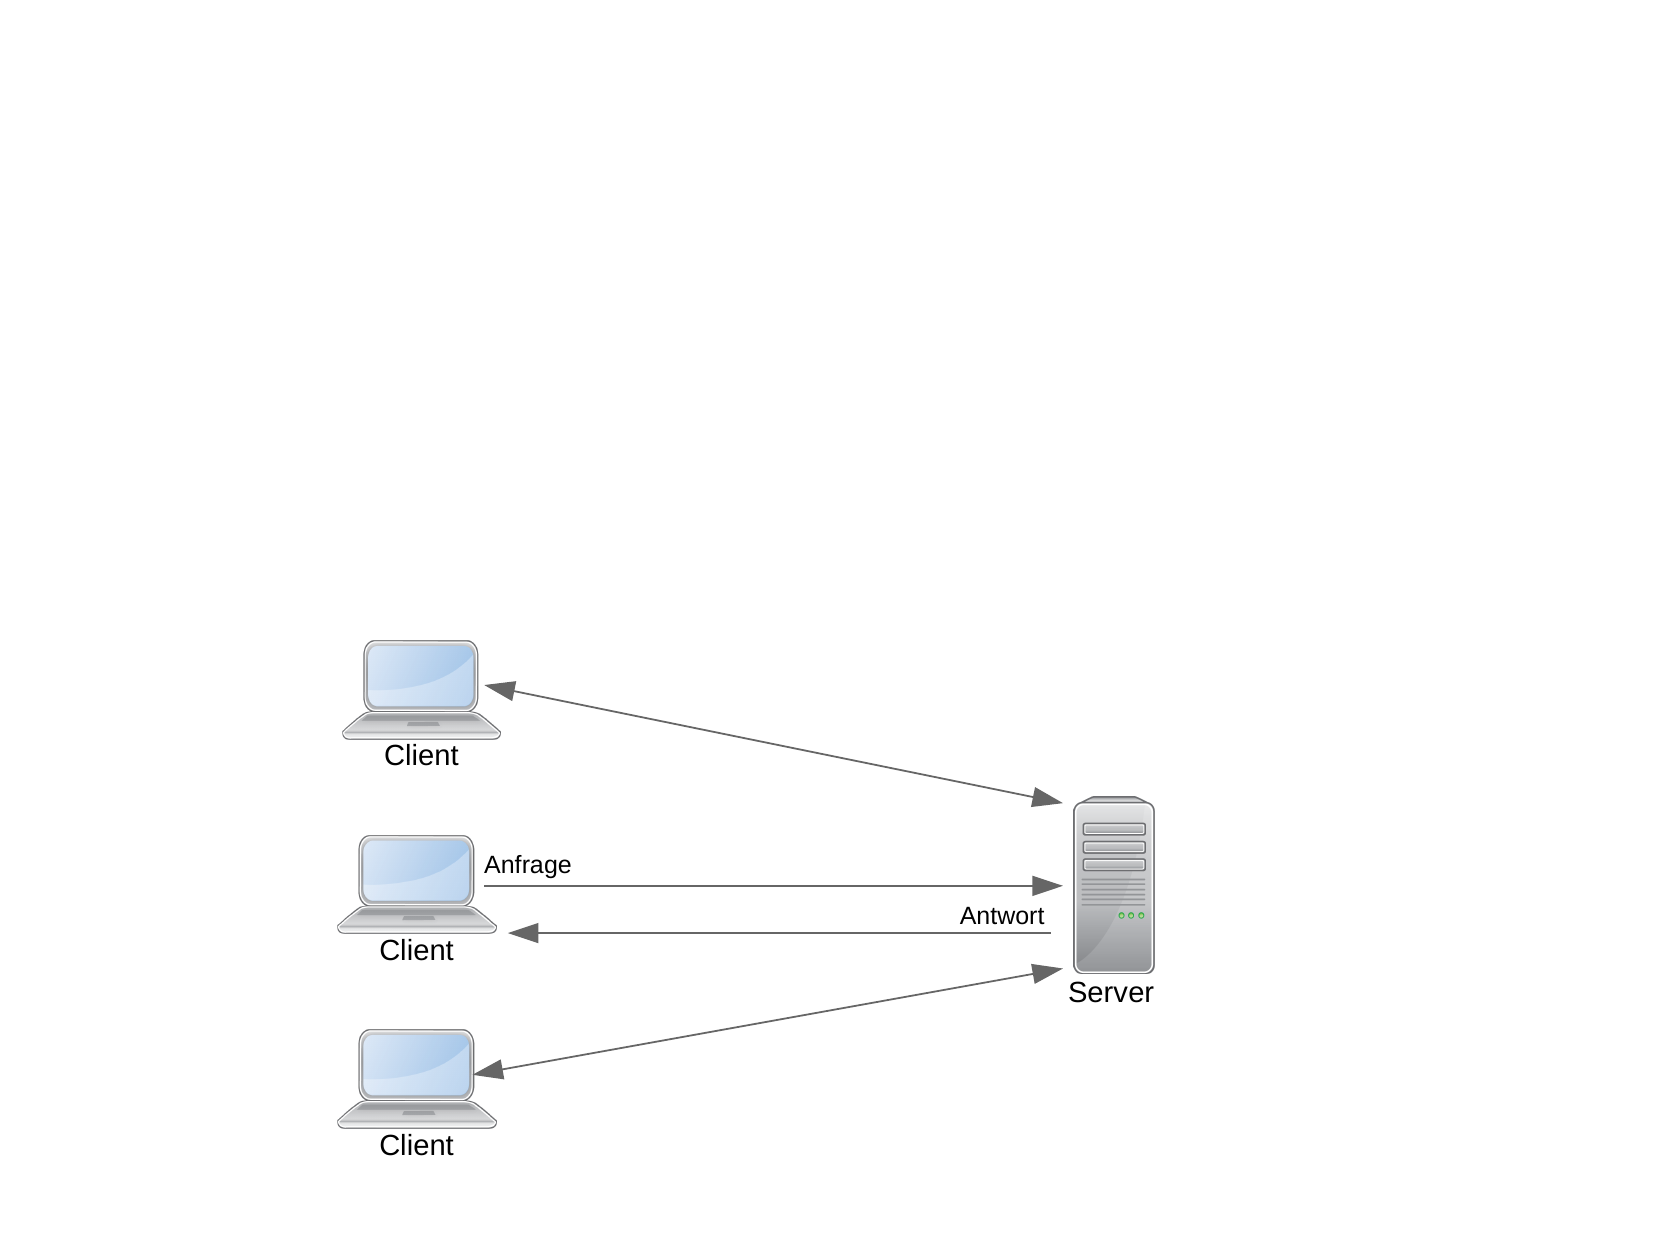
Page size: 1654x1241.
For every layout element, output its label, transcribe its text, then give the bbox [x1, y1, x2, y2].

text_box Server [1053, 968, 1170, 1016]
text_box Client [364, 926, 470, 975]
picture [1073, 796, 1155, 968]
picture [330, 828, 504, 942]
text_box Anfrage [484, 850, 573, 882]
picture [335, 633, 508, 747]
text_box Antwort [959, 902, 1045, 934]
text_box Client [364, 1121, 470, 1170]
text_box Client [369, 731, 474, 780]
picture [330, 1022, 504, 1136]
